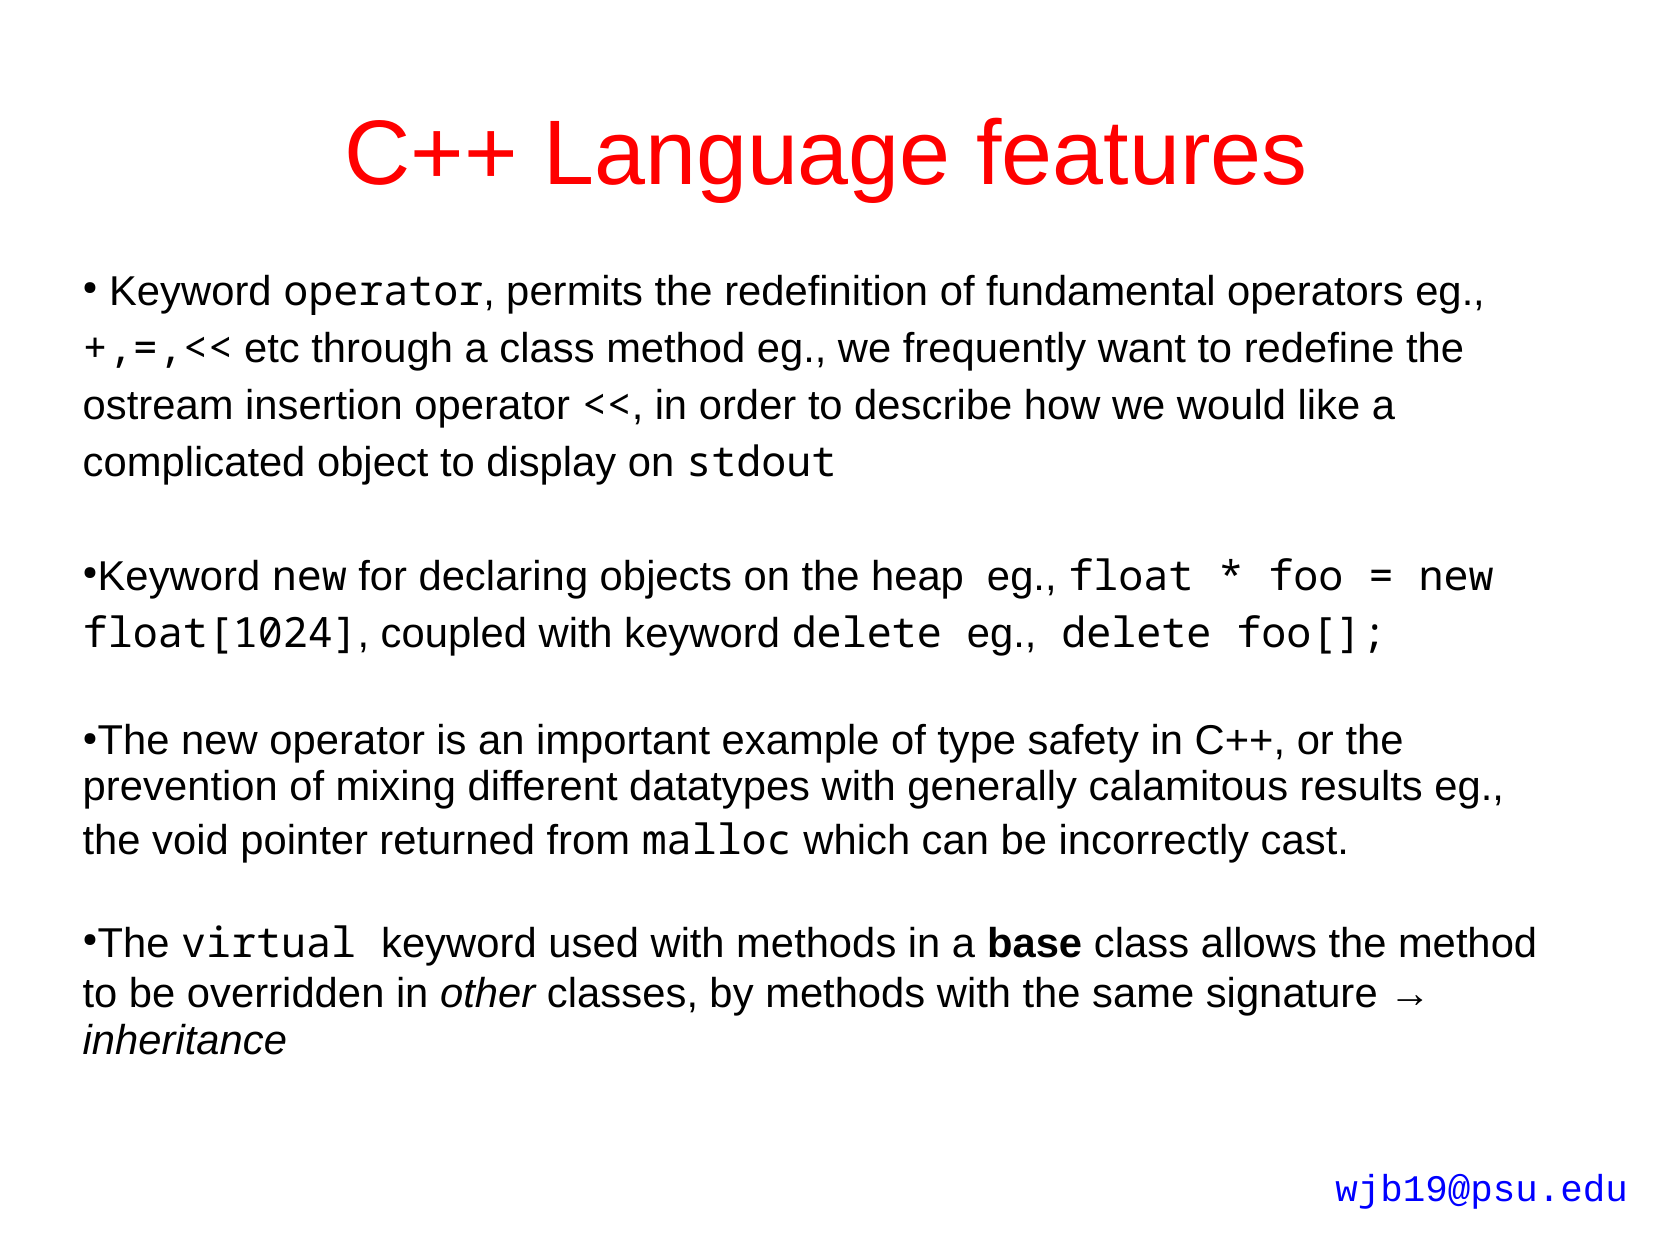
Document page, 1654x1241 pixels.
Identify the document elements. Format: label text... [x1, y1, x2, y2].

subtitle Keyword operator, permits the redefinition of fundamental operators eg., +,=,<< etc through a class method eg., we frequently want to redefine the ostream insertion operator <<, in order to describe how we would like a complicated object to display on stdout Keyword new for declaring objects on the heap eg., float * foo = new float[1024], coupled with keyword delete eg., delete foo[]; The new operator is an important example of type safety in C++, or the prevention of mixing different datatypes with generally calamitous results eg., the void pointer returned from malloc which can be incorrectly cast. The virtual keyword used with methods in a base class allows the method to be overridden in other classes, by methods with the same signature → inheritance [82, 260, 1571, 1080]
text_box wjb19@psu.edu [1320, 1162, 1643, 1220]
title C++ Language features [82, 49, 1571, 257]
